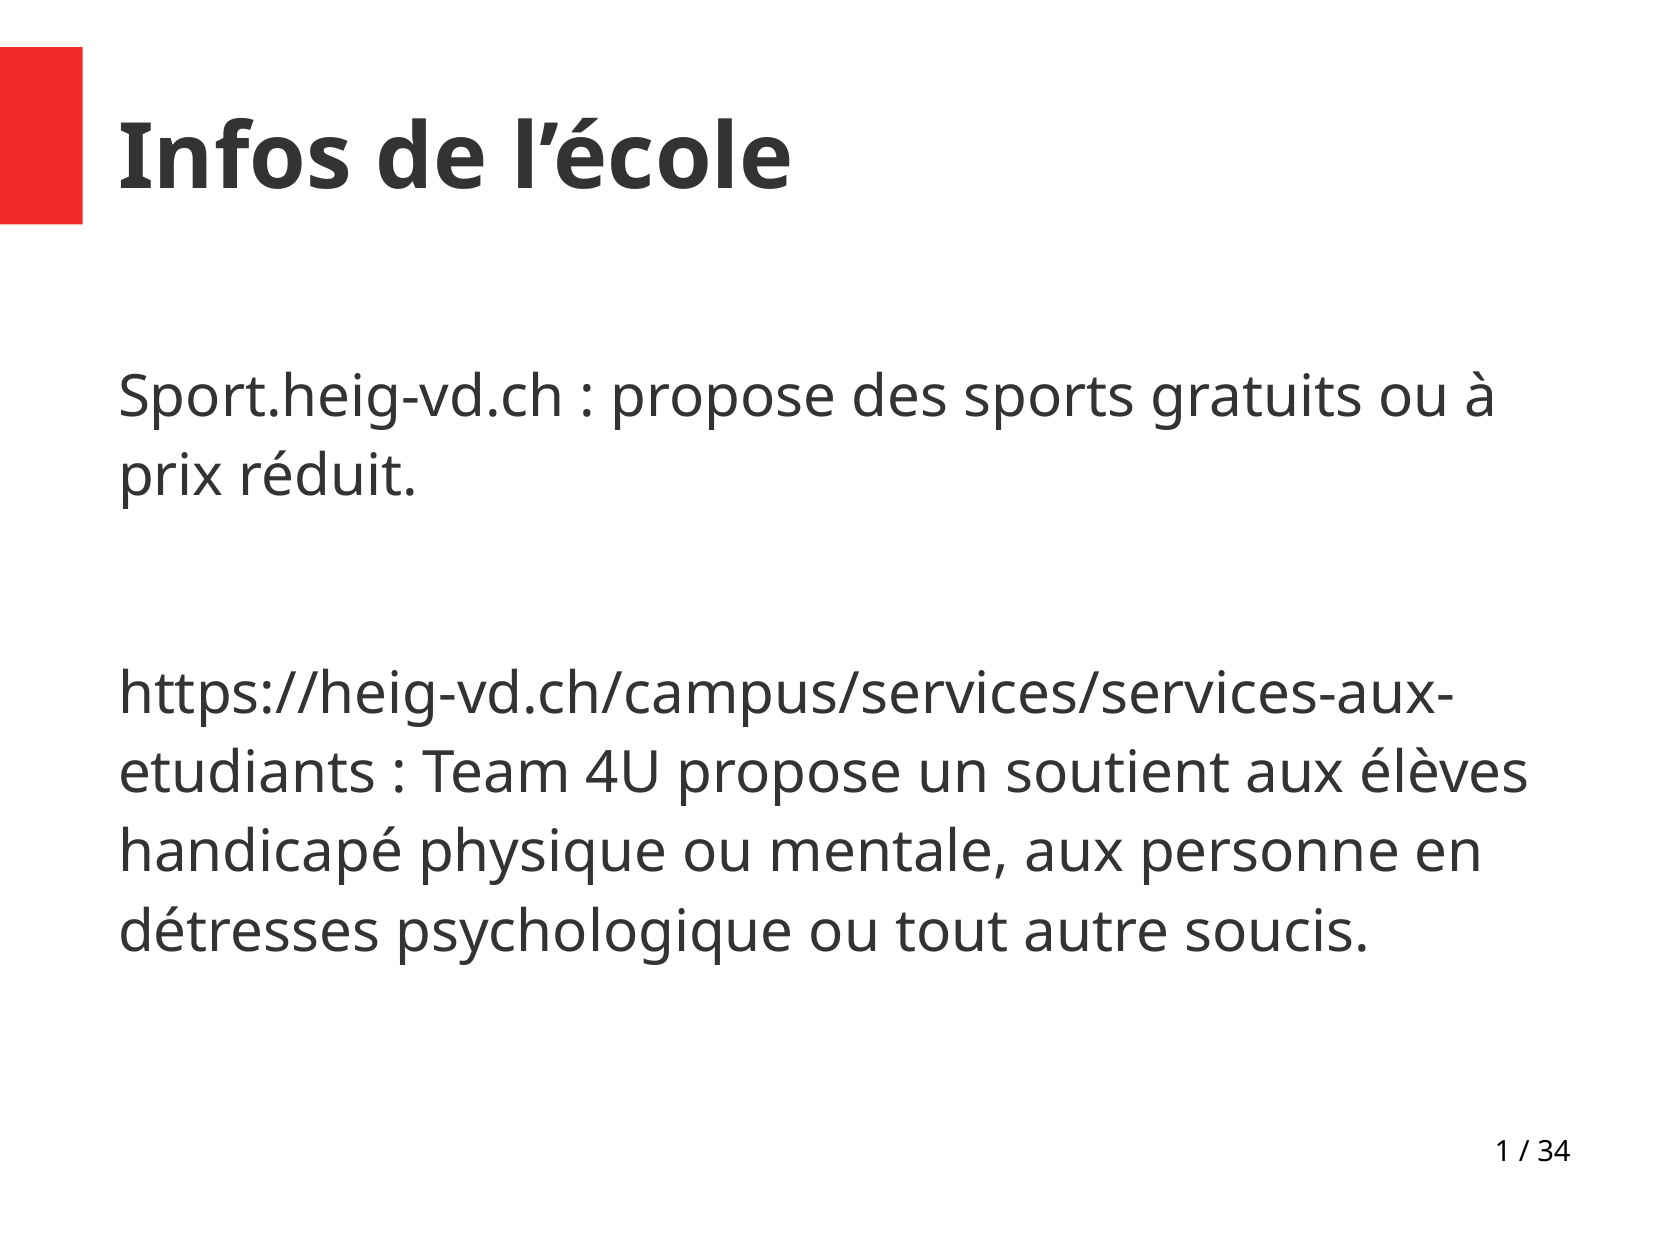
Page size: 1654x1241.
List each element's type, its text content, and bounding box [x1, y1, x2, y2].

list Sport.heig-vd.ch : propose des sports gratuits ou à prix réduit. https://heig-vd.ch/campus/services/services-aux-etudiants : Team 4U propose un soutient aux élèves handicapé physique ou mentale, aux personne en détresses psychologique ou tout autre soucis. [118, 354, 1536, 1074]
title Infos de l’école [118, 49, 1571, 257]
